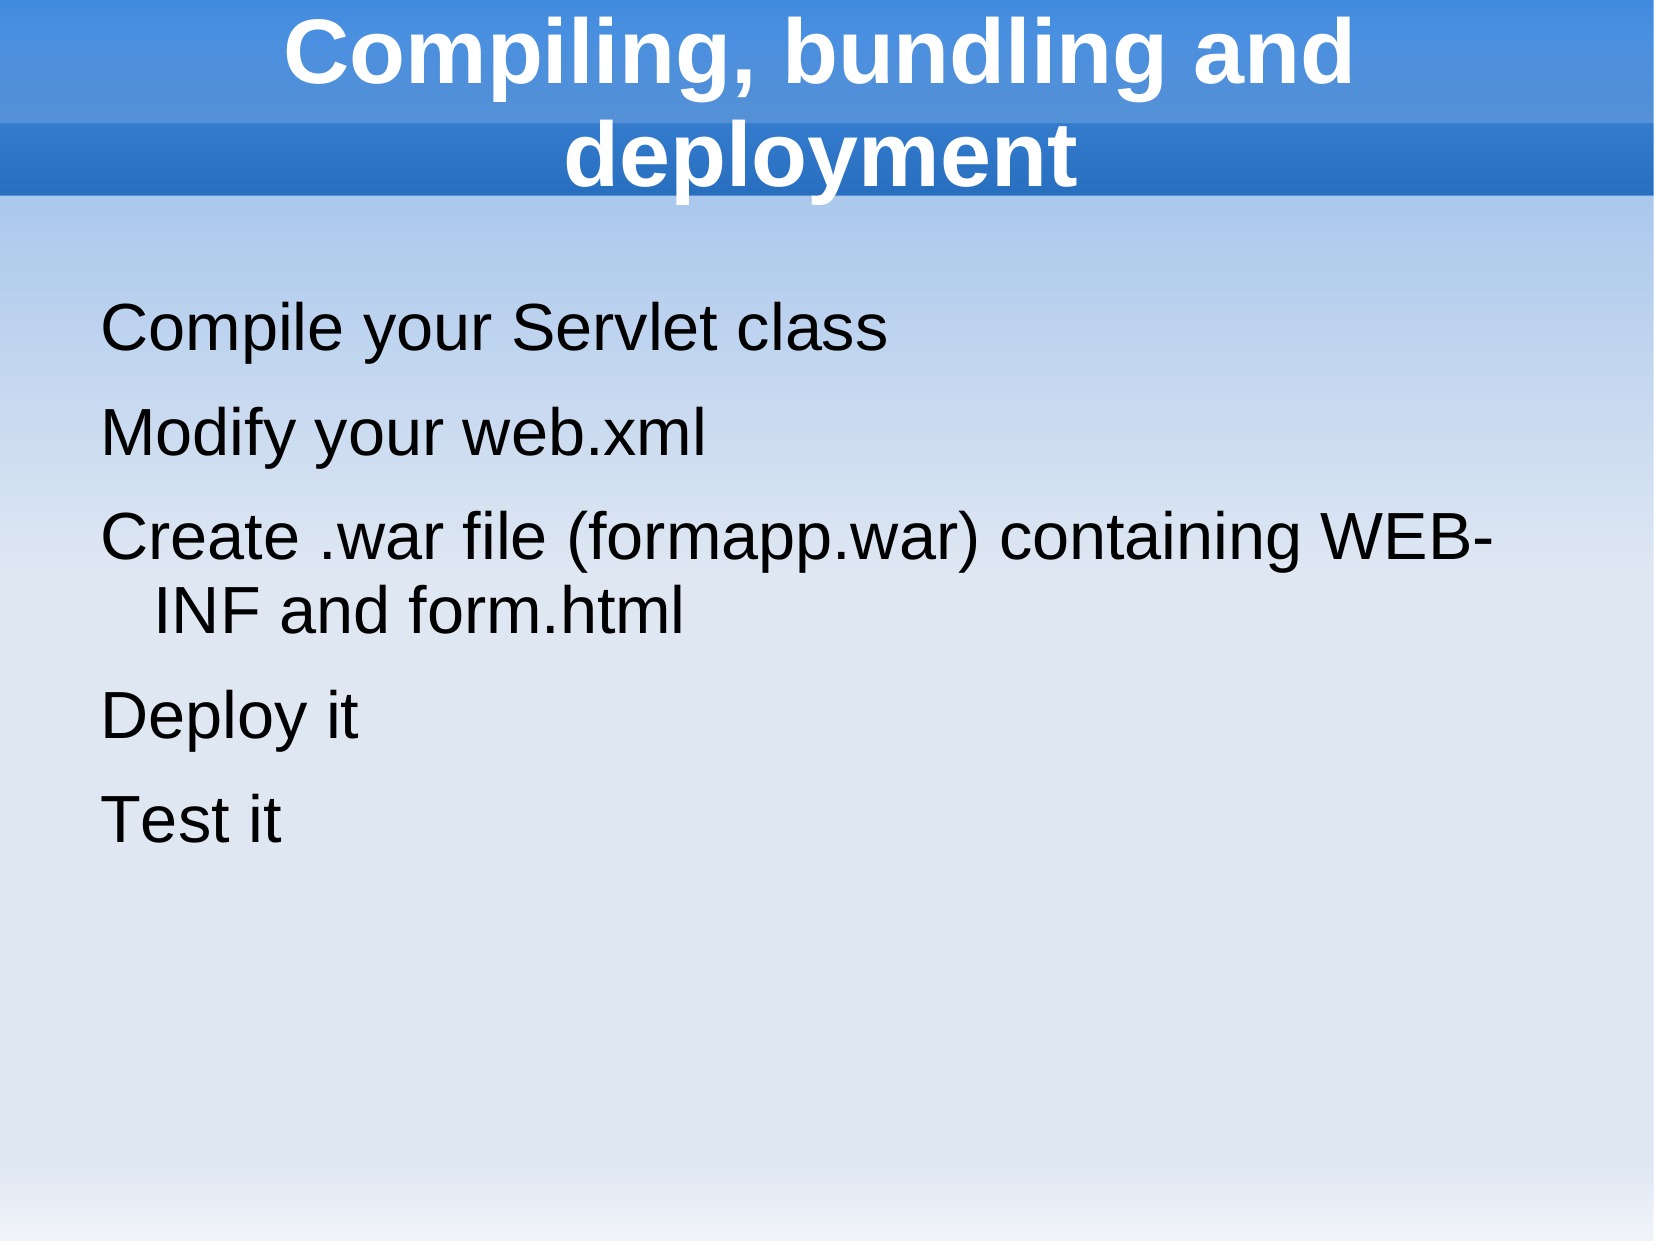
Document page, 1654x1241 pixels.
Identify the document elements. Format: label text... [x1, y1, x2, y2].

picture [0, 0, 1654, 1241]
title Compiling, bundling and deployment [76, 0, 1565, 222]
list Compile your Servlet class Modify your web.xml Create .war file (formapp.war) containing WEB-INF and form.html Deploy it Test it [82, 290, 1571, 1094]
